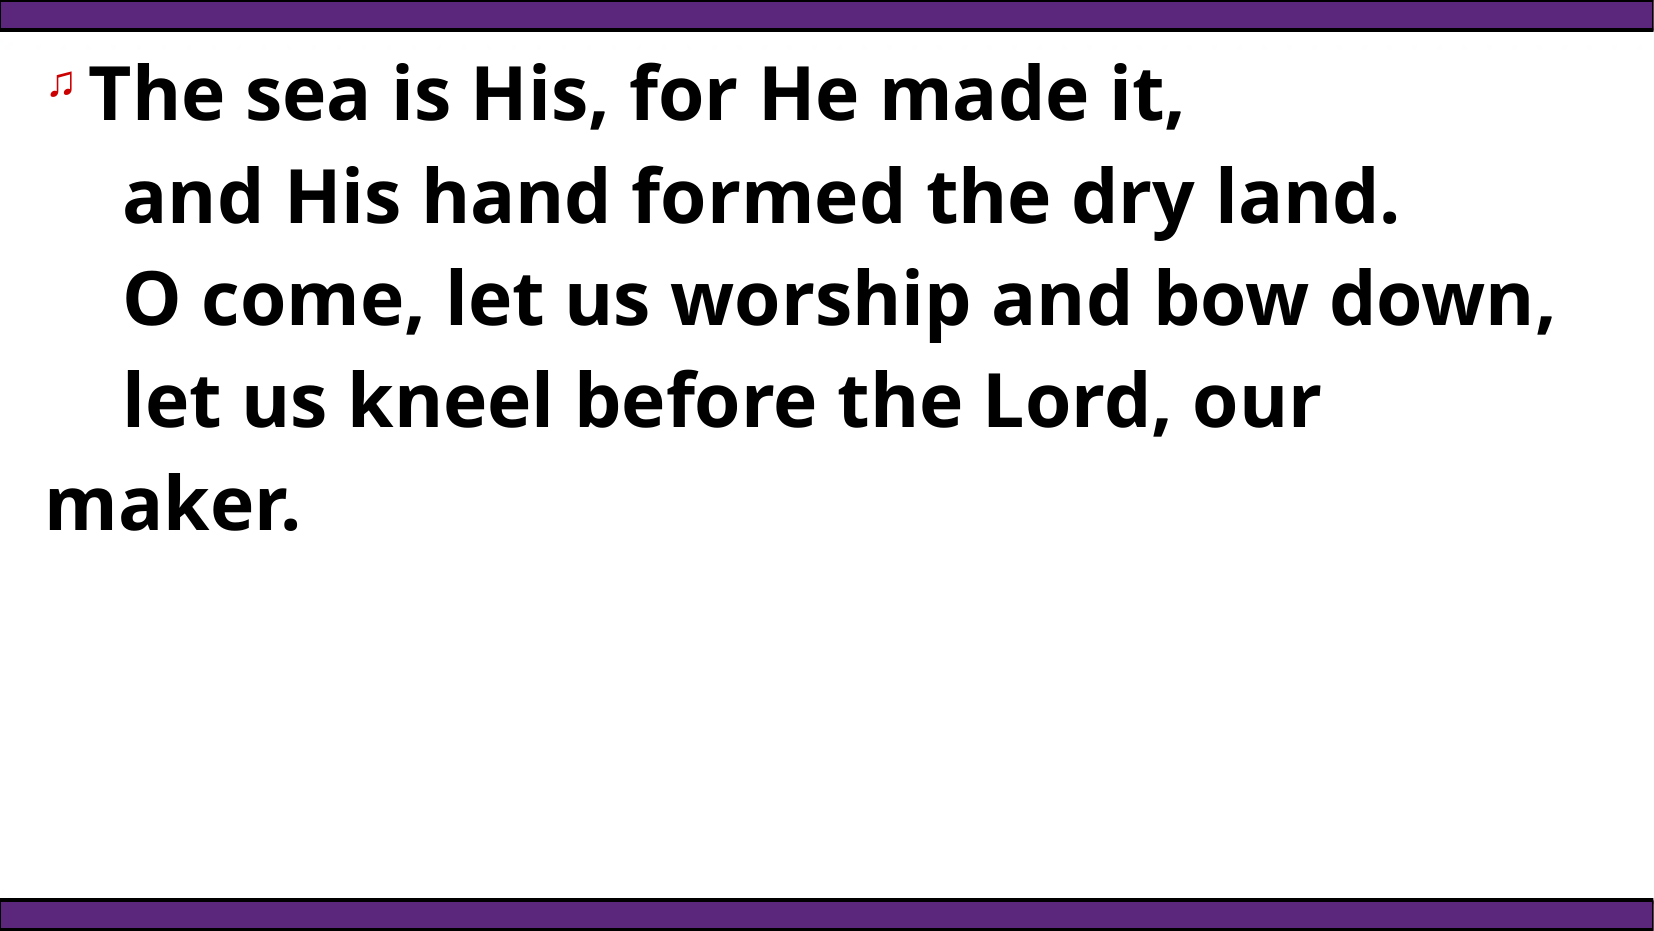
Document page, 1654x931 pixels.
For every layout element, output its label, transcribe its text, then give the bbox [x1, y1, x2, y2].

picture [0, 31, 1654, 900]
text_box [0, 0, 1654, 31]
text_box [0, 900, 1654, 931]
text_box ♫ The sea is His, for He made it, and His hand formed the dry land. O come, let us worship and bow down, let us kneel before the Lord, our maker. [30, 33, 1591, 451]
